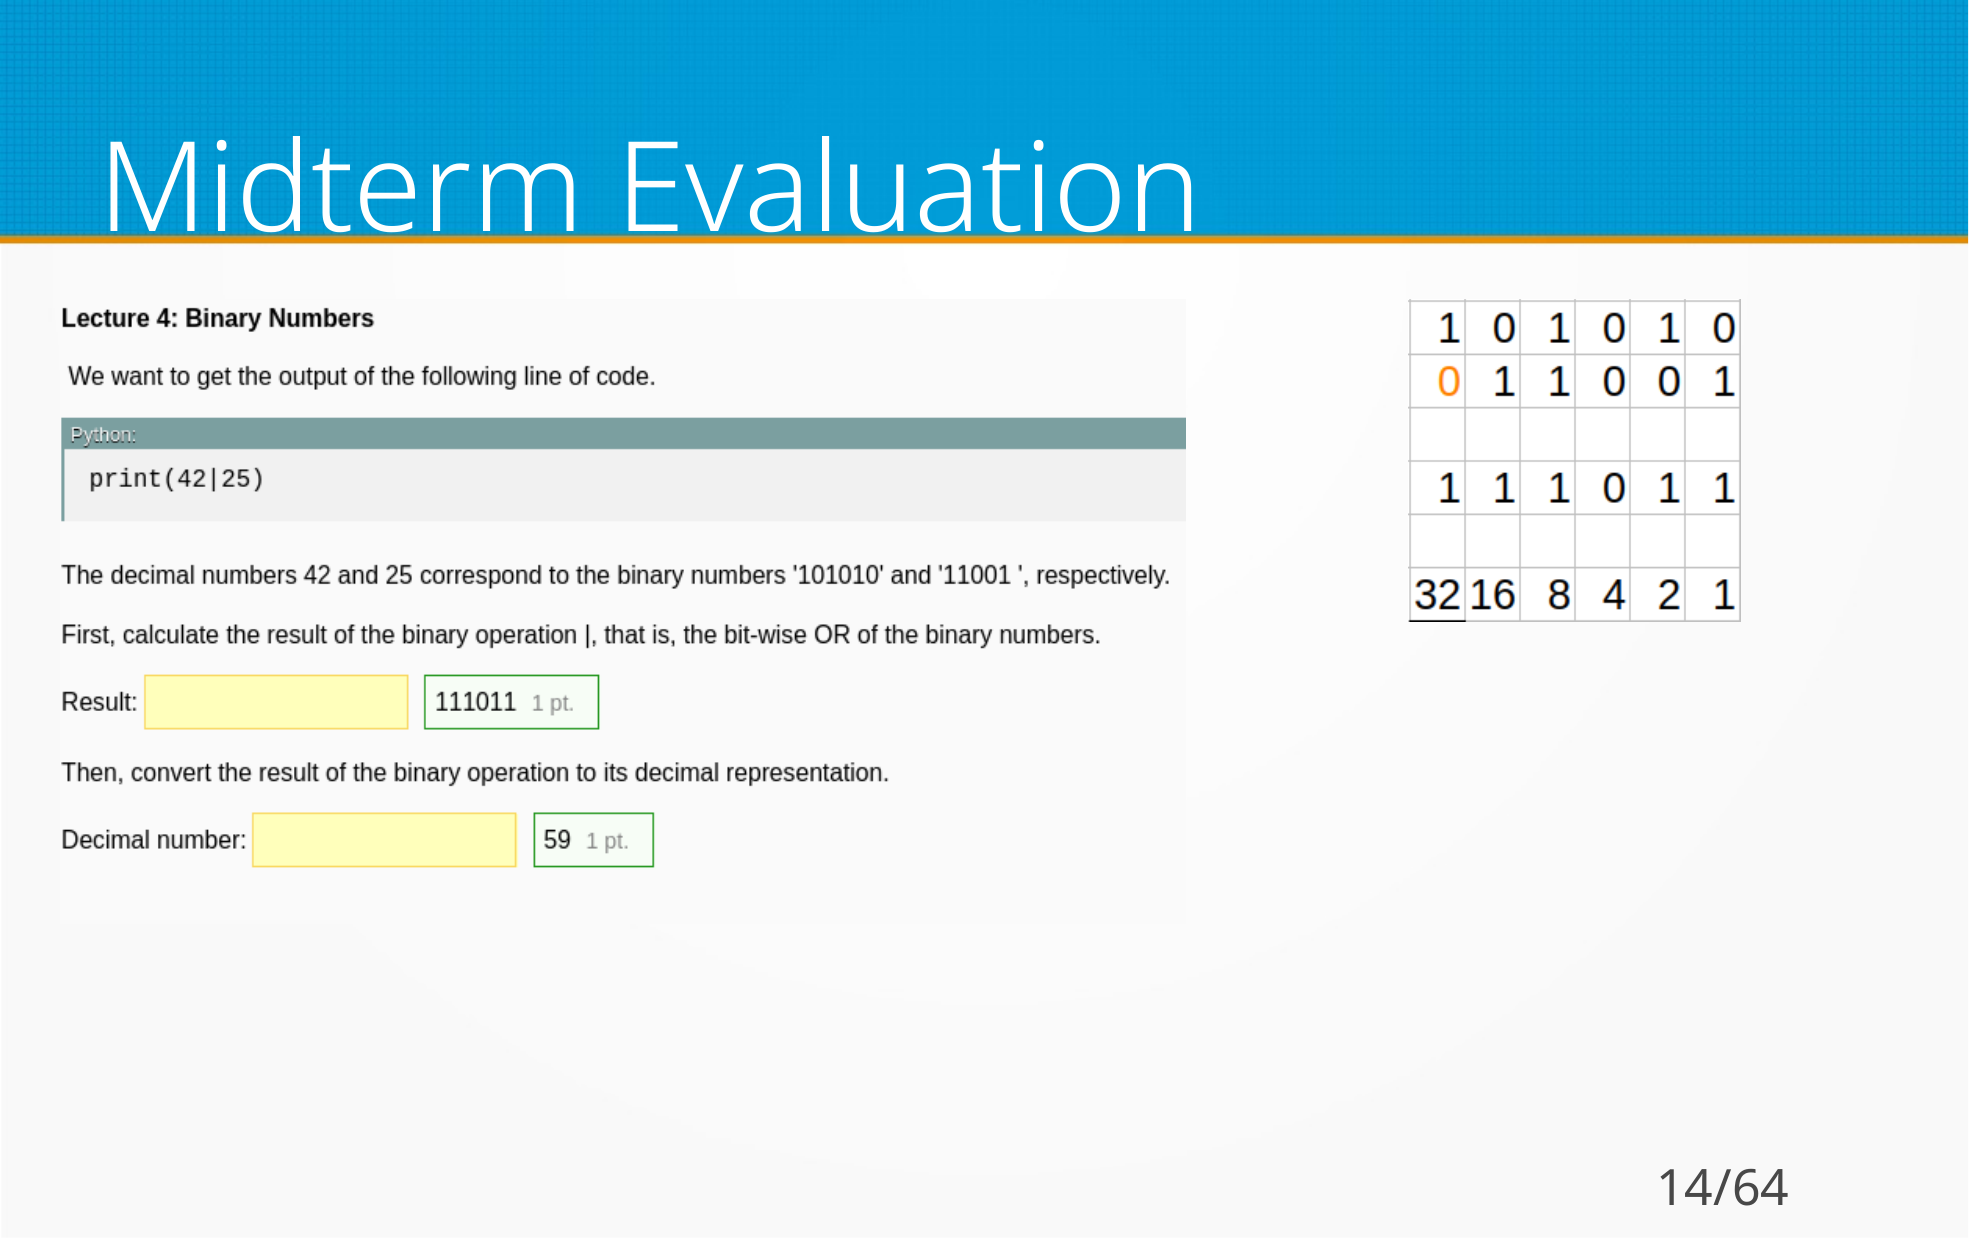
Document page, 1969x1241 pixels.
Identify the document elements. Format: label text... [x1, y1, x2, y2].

title Midterm Evaluation [98, 49, 1870, 257]
picture [0, 233, 1969, 1241]
